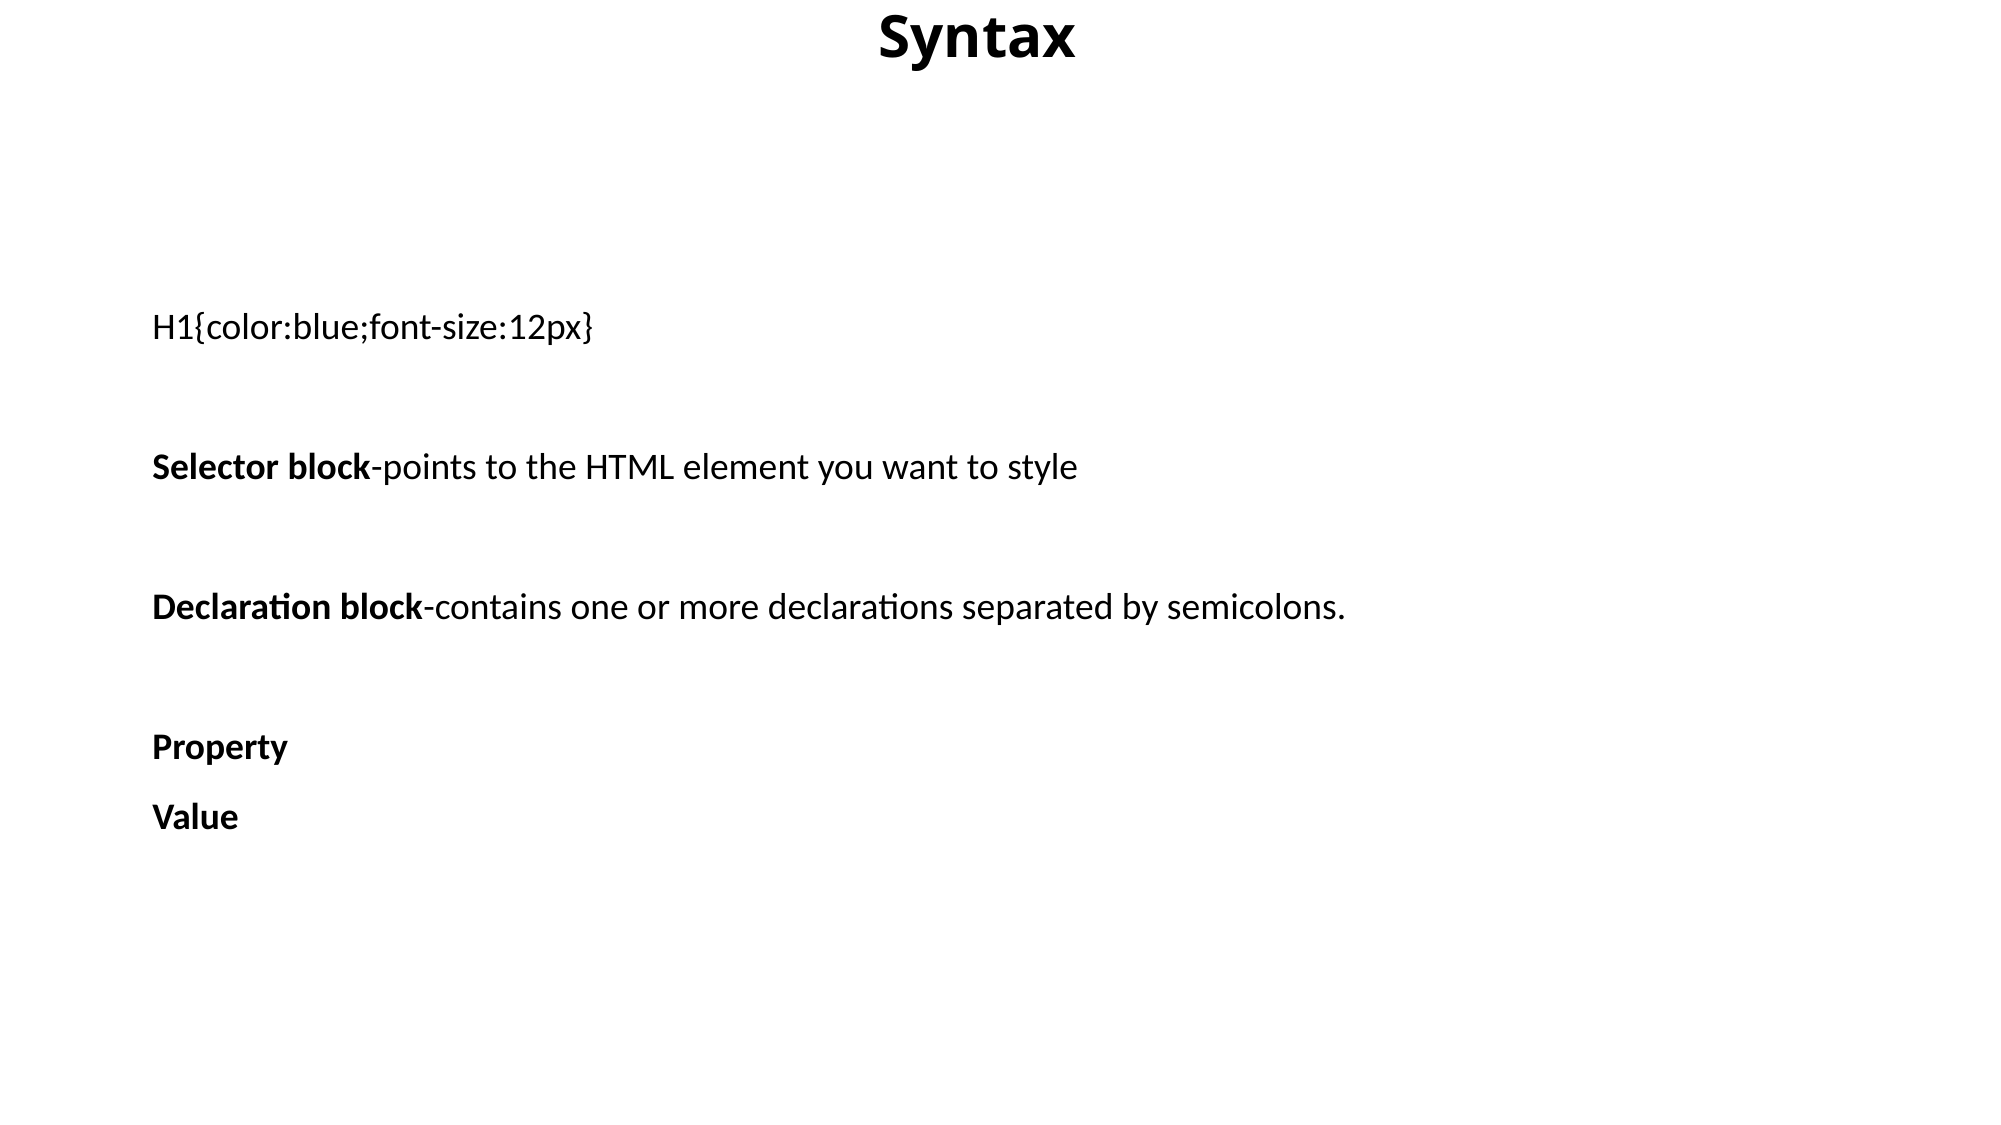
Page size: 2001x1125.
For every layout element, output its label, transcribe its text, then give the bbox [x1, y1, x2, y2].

list H1{color:blue;font-size:12px} Selector block-points to the HTML element you want to style Declaration block-contains one or more declarations separated by semicolons. Property Value [137, 299, 1863, 1091]
title Syntax [330, 0, 2000, 118]
